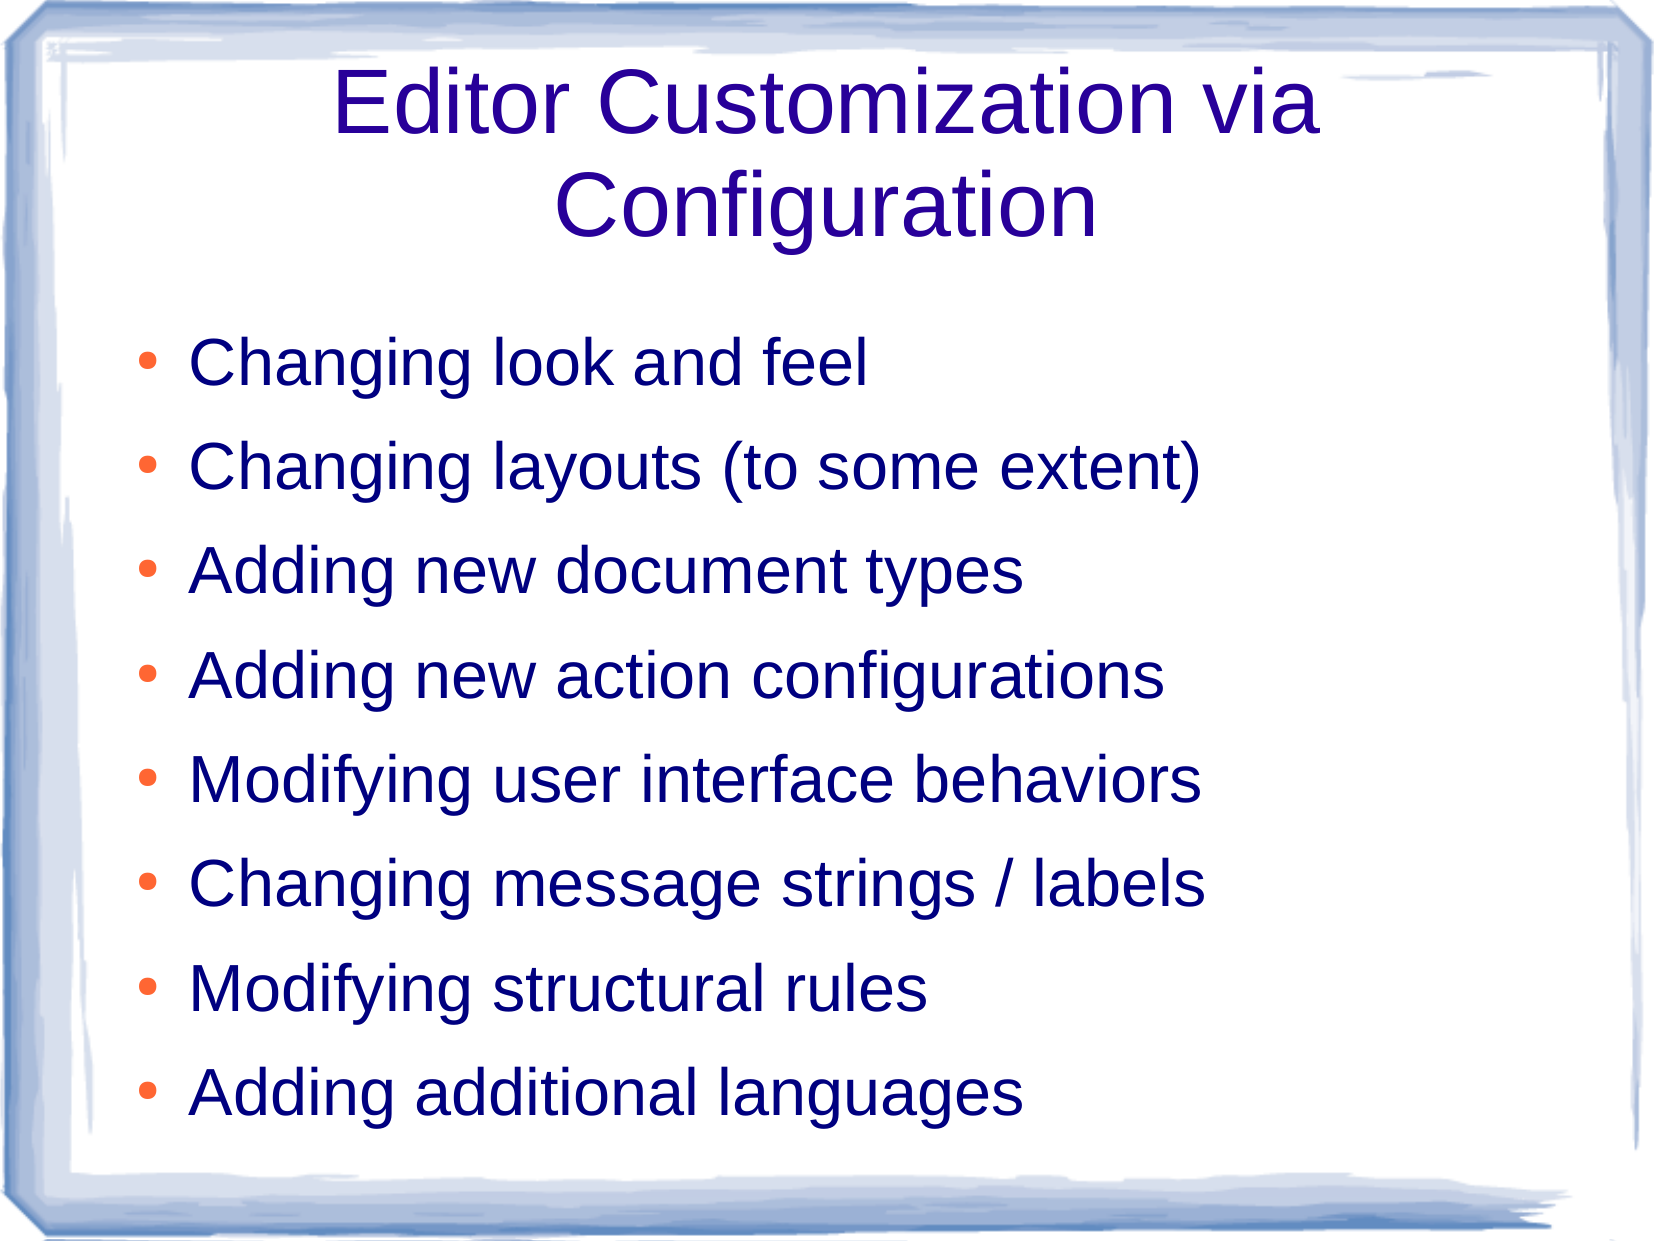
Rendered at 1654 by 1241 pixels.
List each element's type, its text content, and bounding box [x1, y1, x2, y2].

list Changing look and feel Changing layouts (to some extent) Adding new document types Adding new action configurations Modifying user interface behaviors Changing message strings / labels Modifying structural rules Adding additional languages [118, 324, 1571, 1128]
title Editor Customization via Configuration [82, 49, 1571, 257]
picture [0, 0, 1654, 1241]
